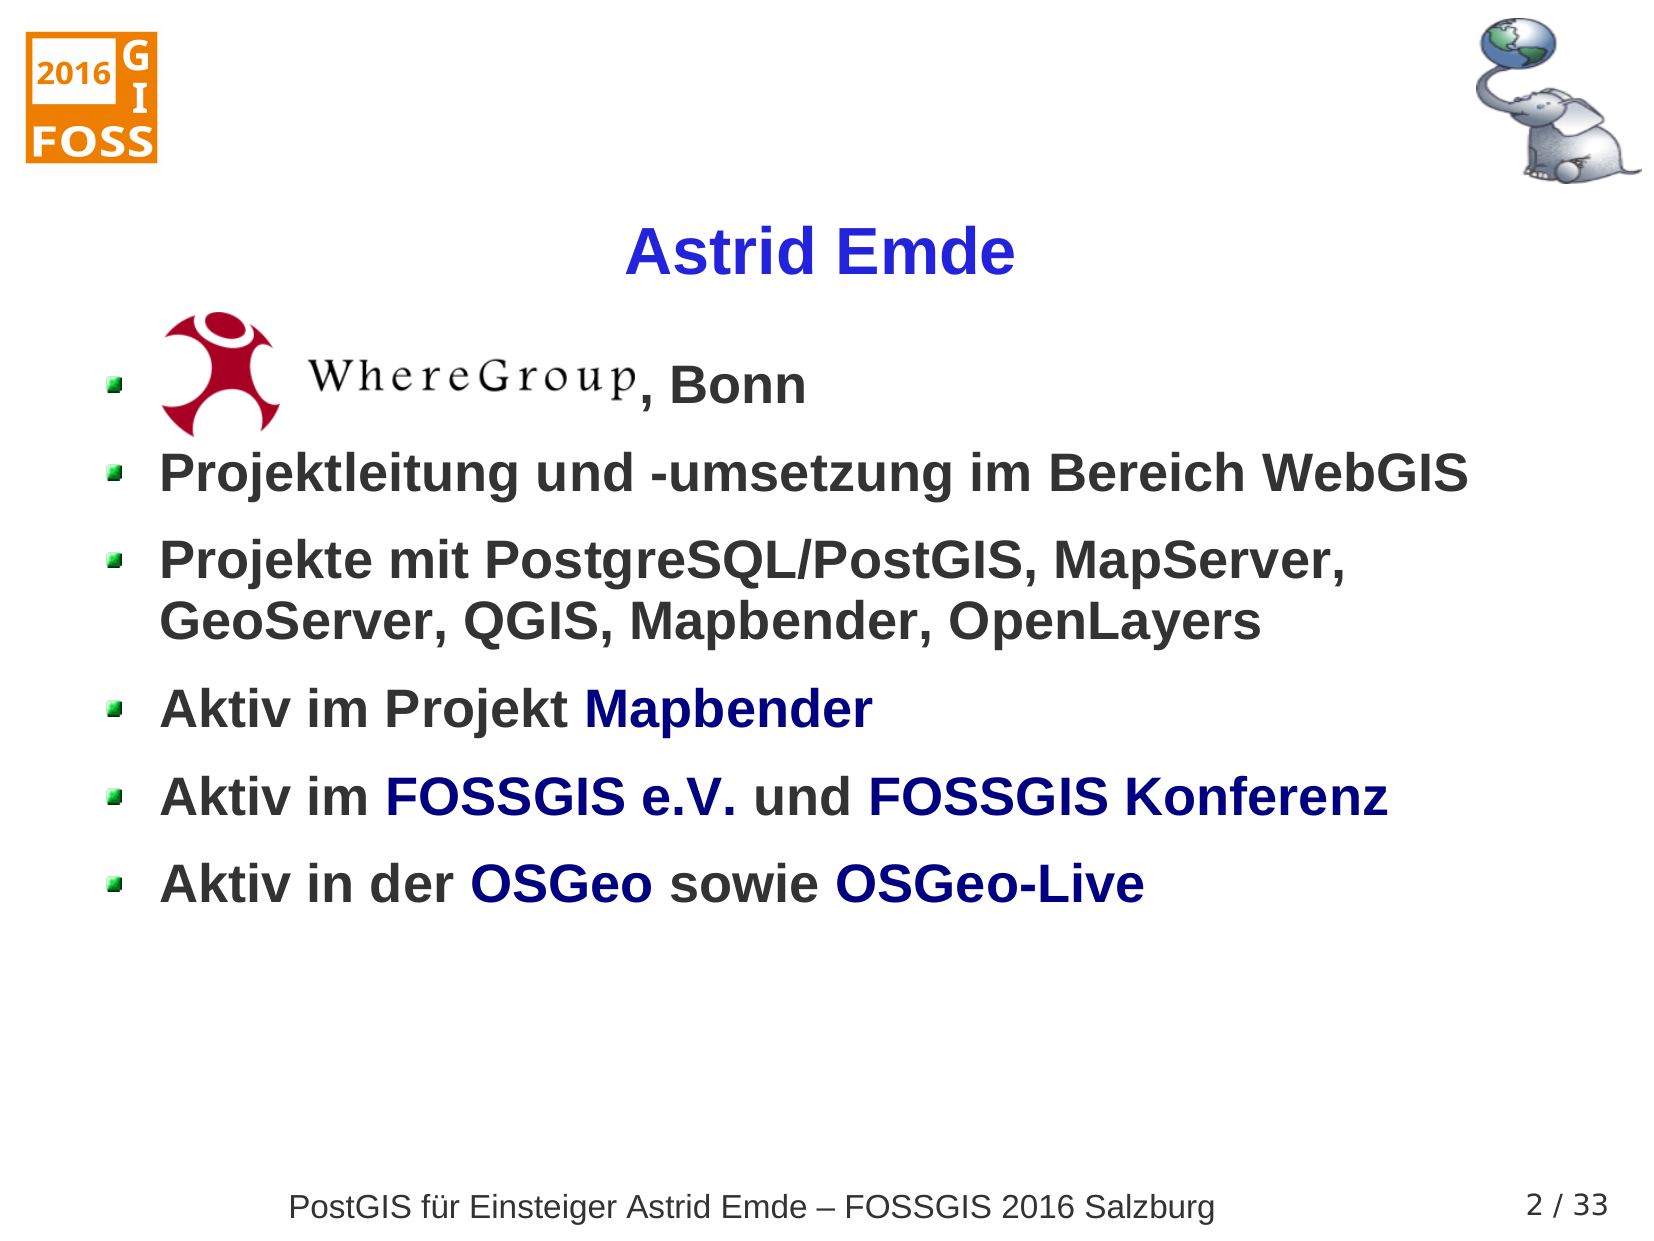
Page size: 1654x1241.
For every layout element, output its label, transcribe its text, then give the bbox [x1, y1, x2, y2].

picture [161, 312, 635, 437]
picture [17, 23, 166, 172]
list , Bonn Projektleitung und -umsetzung im Bereich WebGIS Projekte mit PostgreSQL/PostGIS, MapServer, GeoServer, QGIS, Mapbender, OpenLayers Aktiv im Projekt Mapbender Aktiv im FOSSGIS e.V. und FOSSGIS Konferenz Aktiv in der OSGeo sowie OSGeo-Live [88, 354, 1577, 1173]
picture [1476, 18, 1642, 184]
title Astrid Emde [76, 177, 1565, 325]
